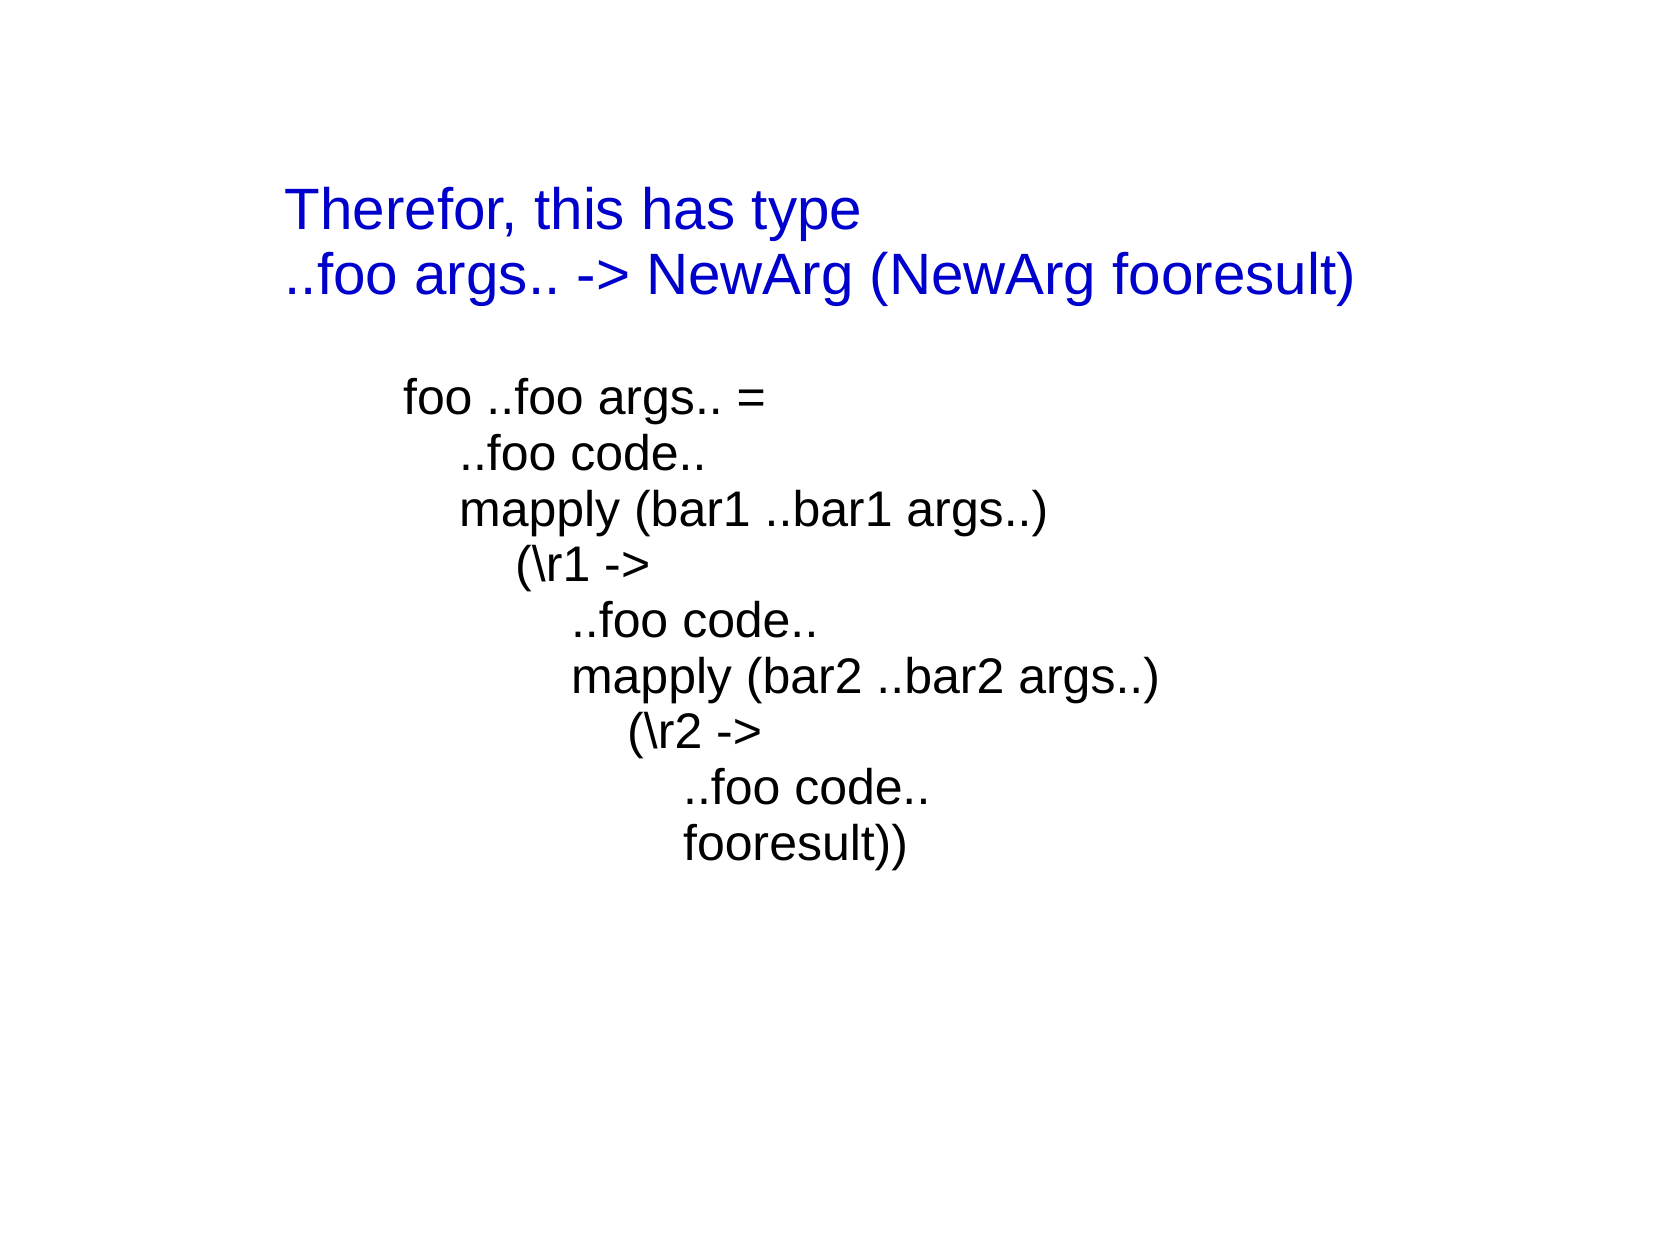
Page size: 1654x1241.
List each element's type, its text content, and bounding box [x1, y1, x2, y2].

subtitle foo ..foo args.. = ..foo code.. mapply (bar1 ..bar1 args..) (\r1 -> ..foo code.. mapply (bar2 ..bar2 args..) (\r2 -> ..foo code.. fooresult)) [403, 322, 1251, 918]
text_box Therefor, this has type ..foo args.. -> NewArg (NewArg fooresult) [270, 169, 1373, 316]
